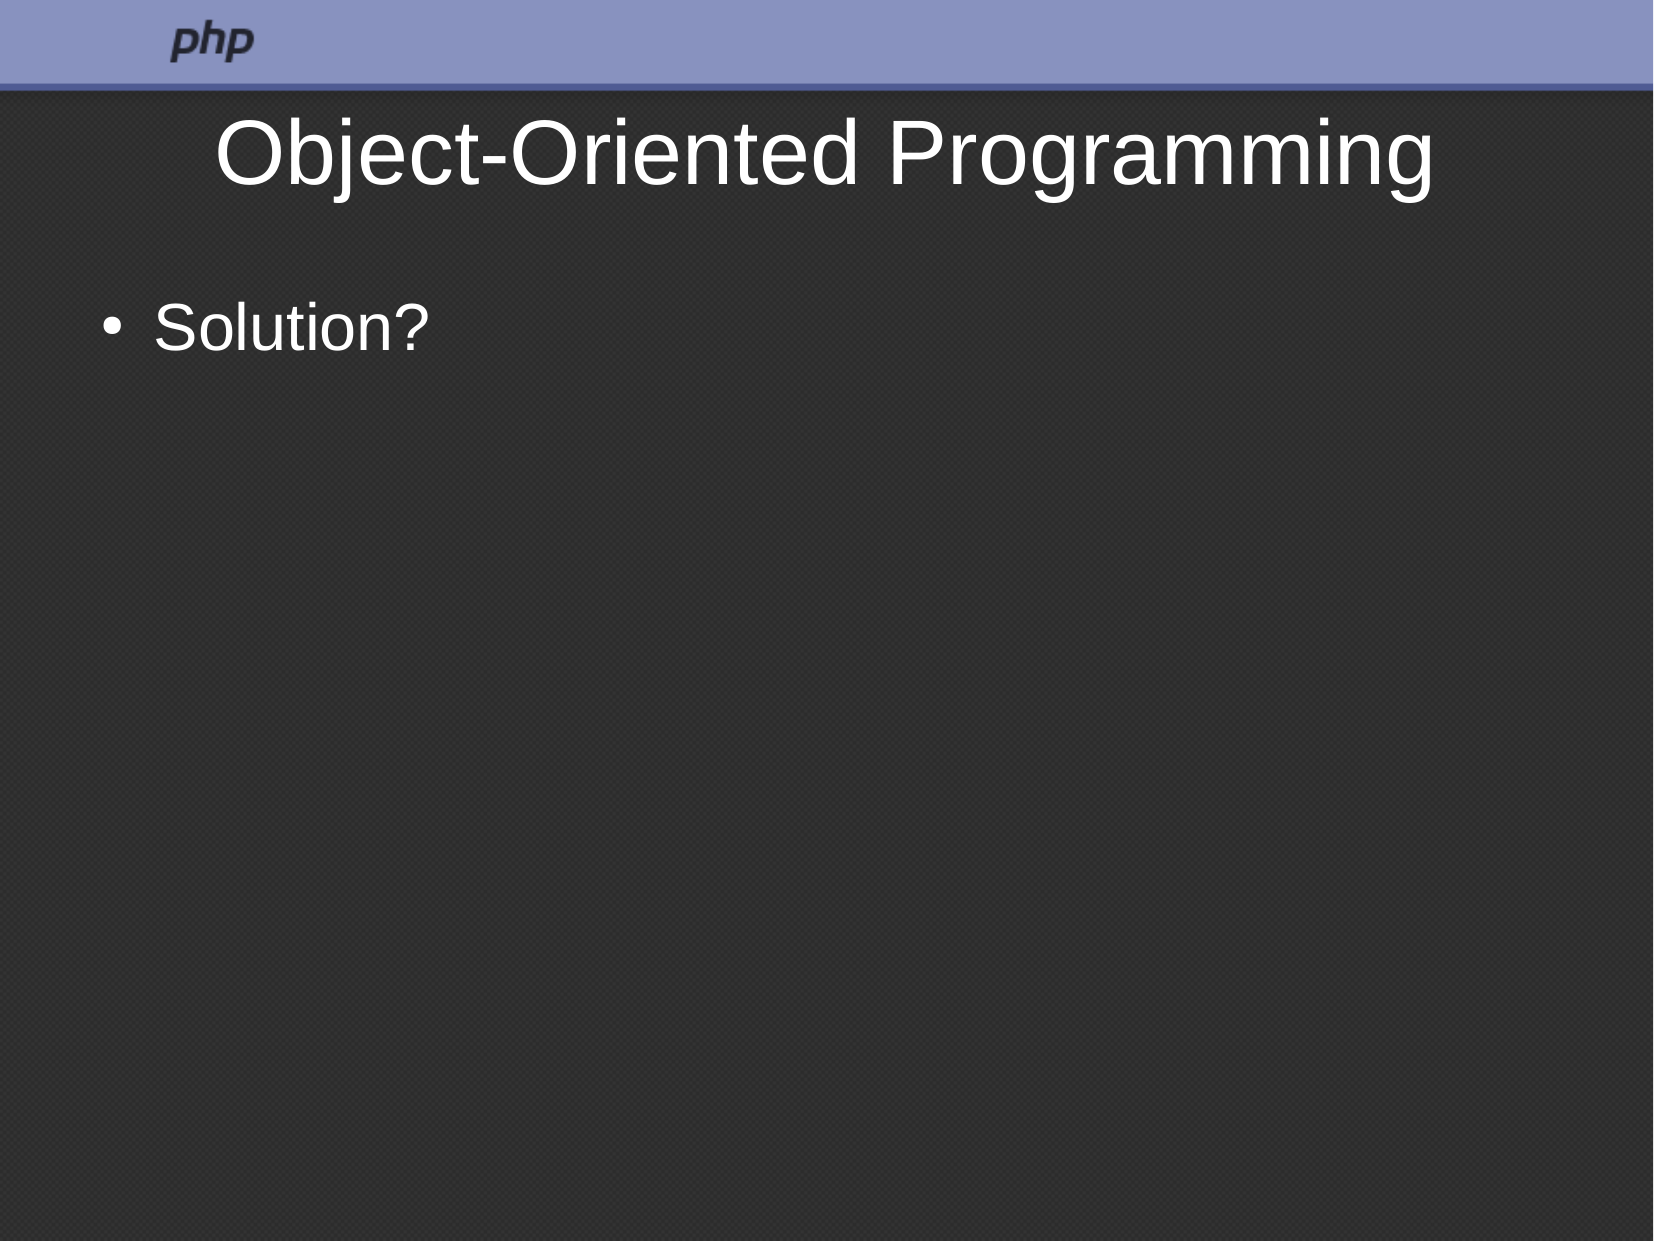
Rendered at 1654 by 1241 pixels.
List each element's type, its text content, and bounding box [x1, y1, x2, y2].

list Solution? [82, 290, 1571, 1010]
picture [0, 0, 1654, 1241]
title Object-Oriented Programming [82, 49, 1571, 257]
